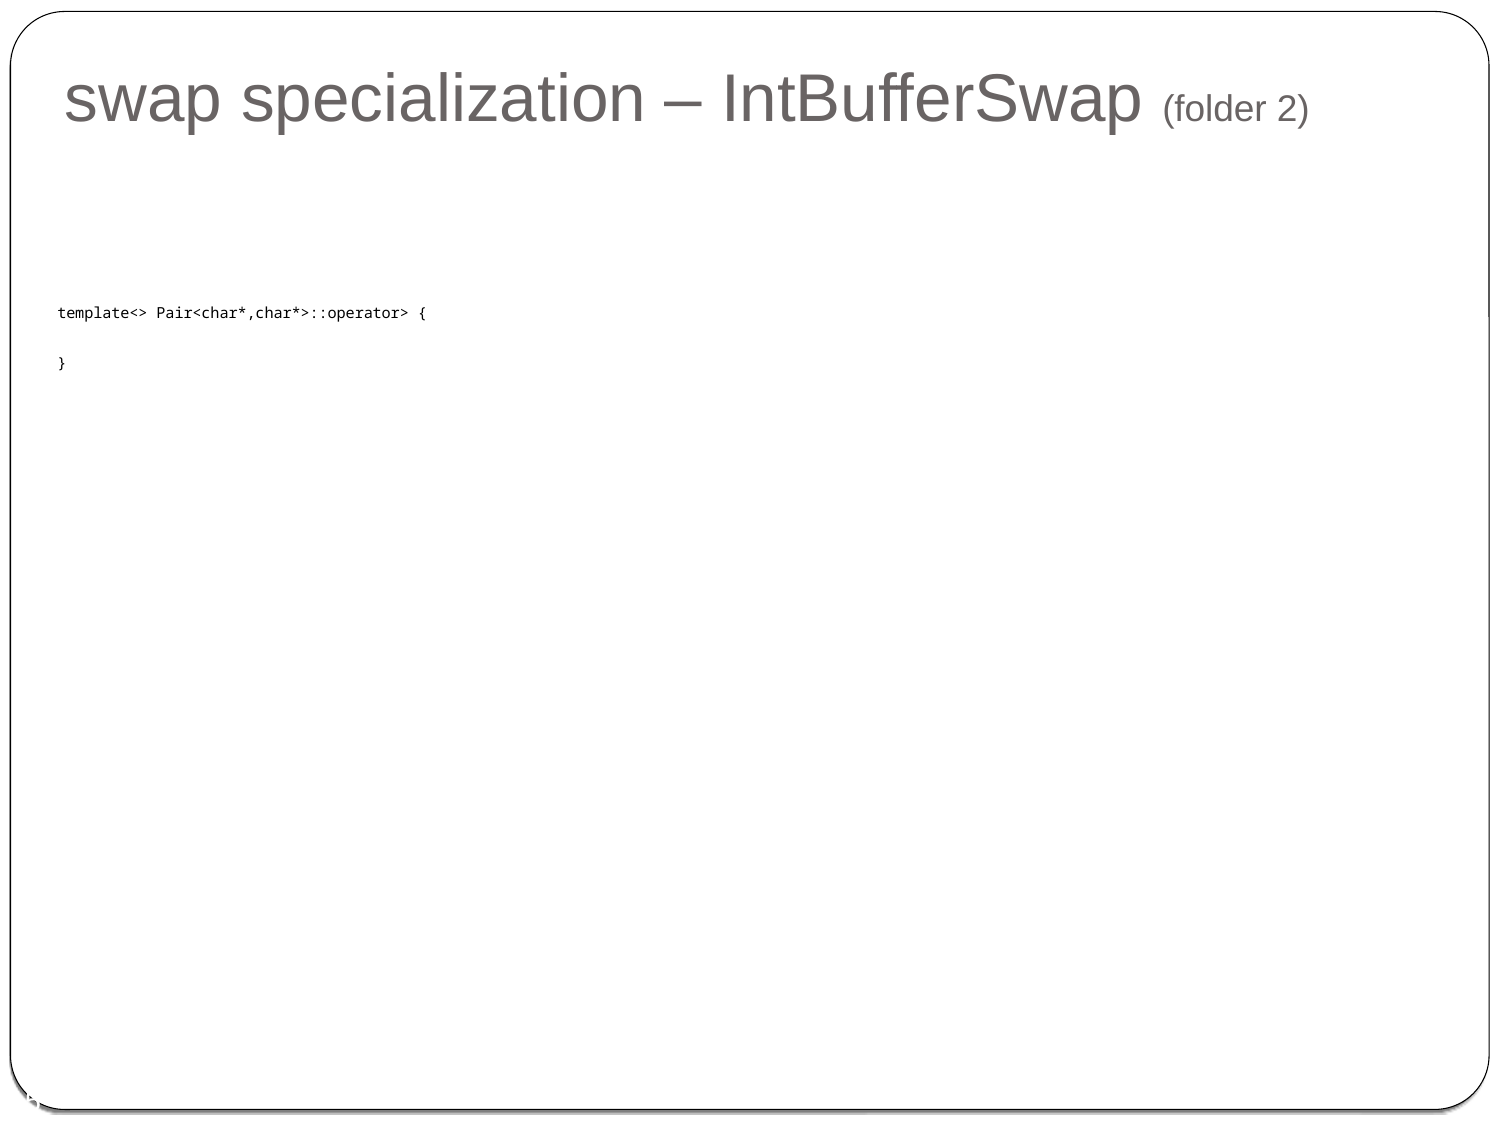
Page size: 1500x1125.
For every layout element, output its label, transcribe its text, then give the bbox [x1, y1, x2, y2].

title swap specialization – IntBufferSwap (folder 2) [50, 45, 1450, 150]
text_box template<> Pair<char*,char*>::operator> { } [57, 299, 1336, 374]
slide_number <number> [0, 1074, 50, 1125]
